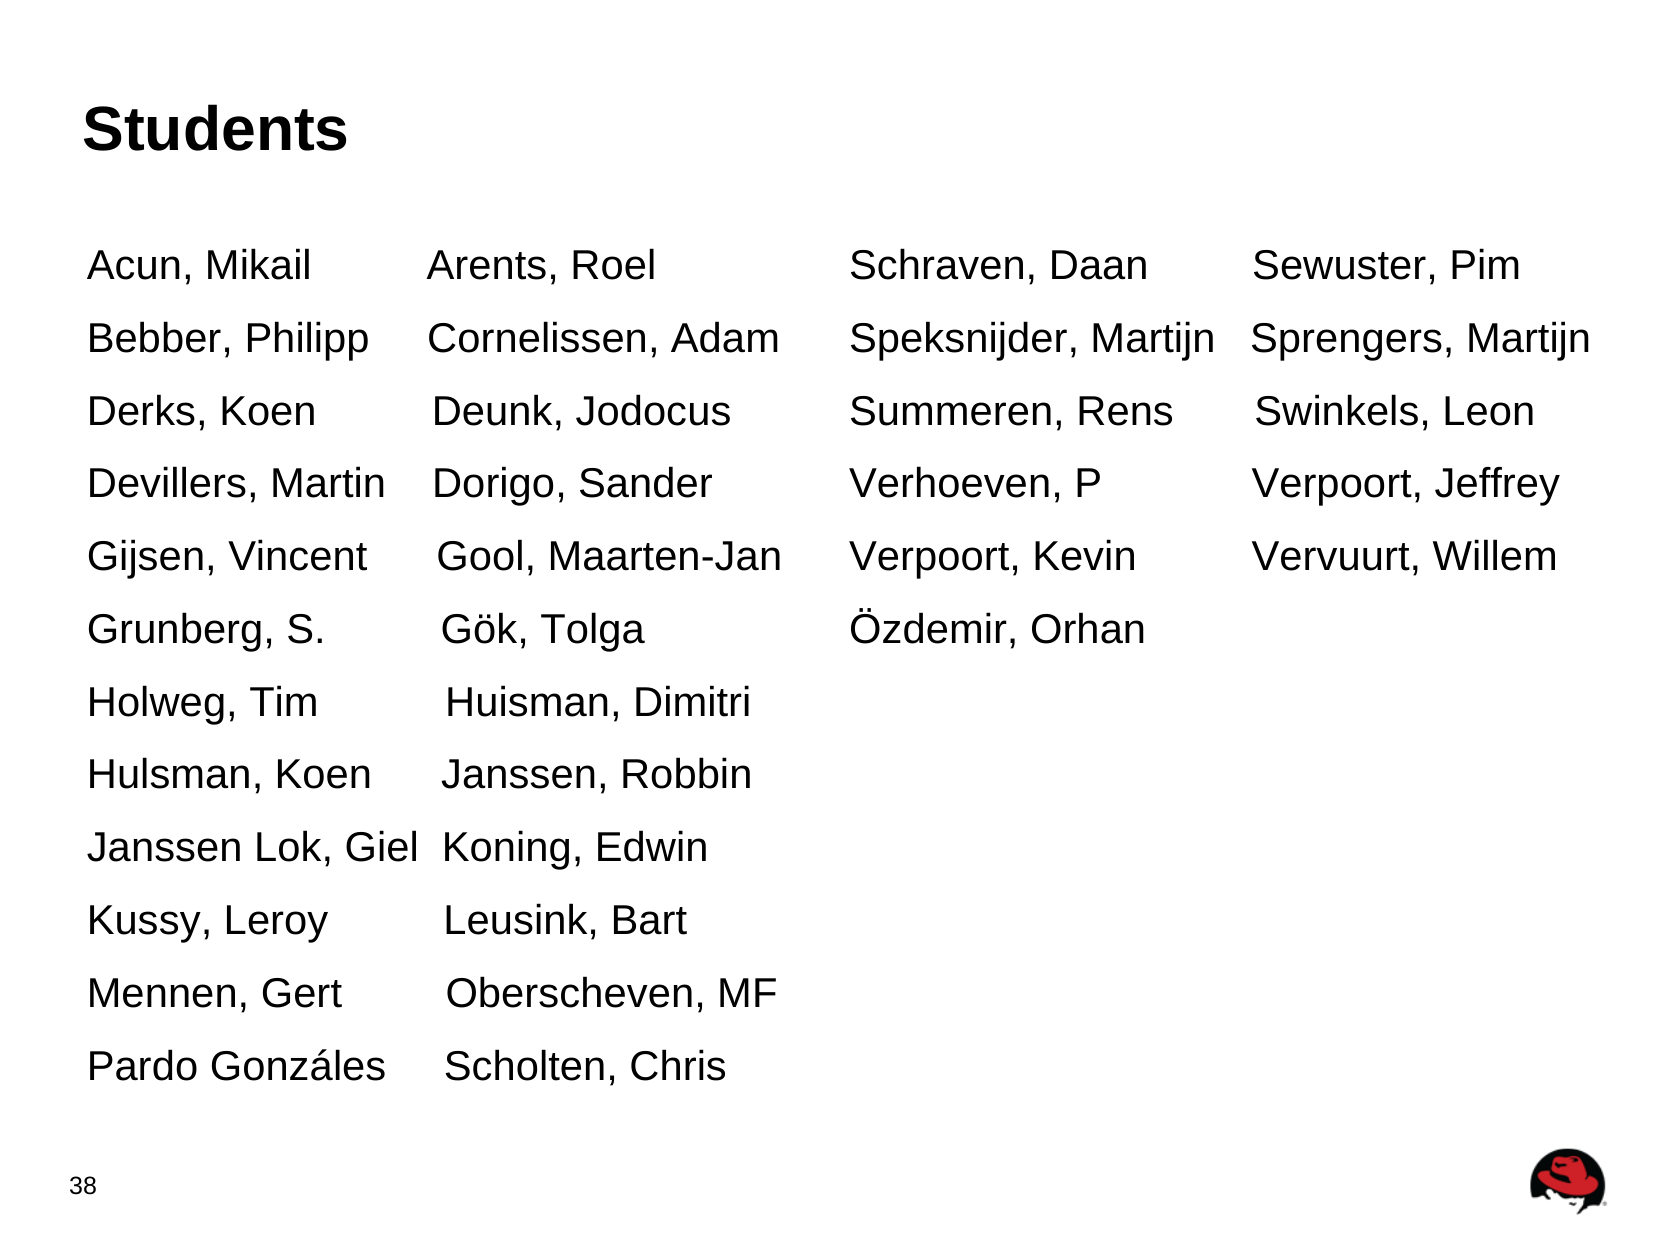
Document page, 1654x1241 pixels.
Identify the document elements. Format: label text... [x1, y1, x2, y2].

title Students [82, 37, 1571, 225]
list Schraven, Daan Sewuster, Pim Speksnijder, Martijn Sprengers, Martijn Summeren, Rens Swinkels, Leon Verhoeven, P Verpoort, Jeffrey Verpoort, Kevin Vervuurt, Willem Özdemir, Orhan [849, 244, 1613, 1039]
picture [1529, 1146, 1613, 1224]
list Acun, Mikail Arents, Roel Bebber, Philipp Cornelissen, Adam Derks, Koen Deunk, Jodocus Devillers, Martin Dorigo, Sander Gijsen, Vincent Gool, Maarten-Jan Grunberg, S. Gök, Tolga Holweg, Tim Huisman, Dimitri Hulsman, Koen Janssen, Robbin Janssen Lok, Giel Koning, Edwin Kussy, Leroy Leusink, Bart Mennen, Gert Oberscheven, MF Pardo Gonzáles Scholten, Chris [86, 244, 813, 1093]
